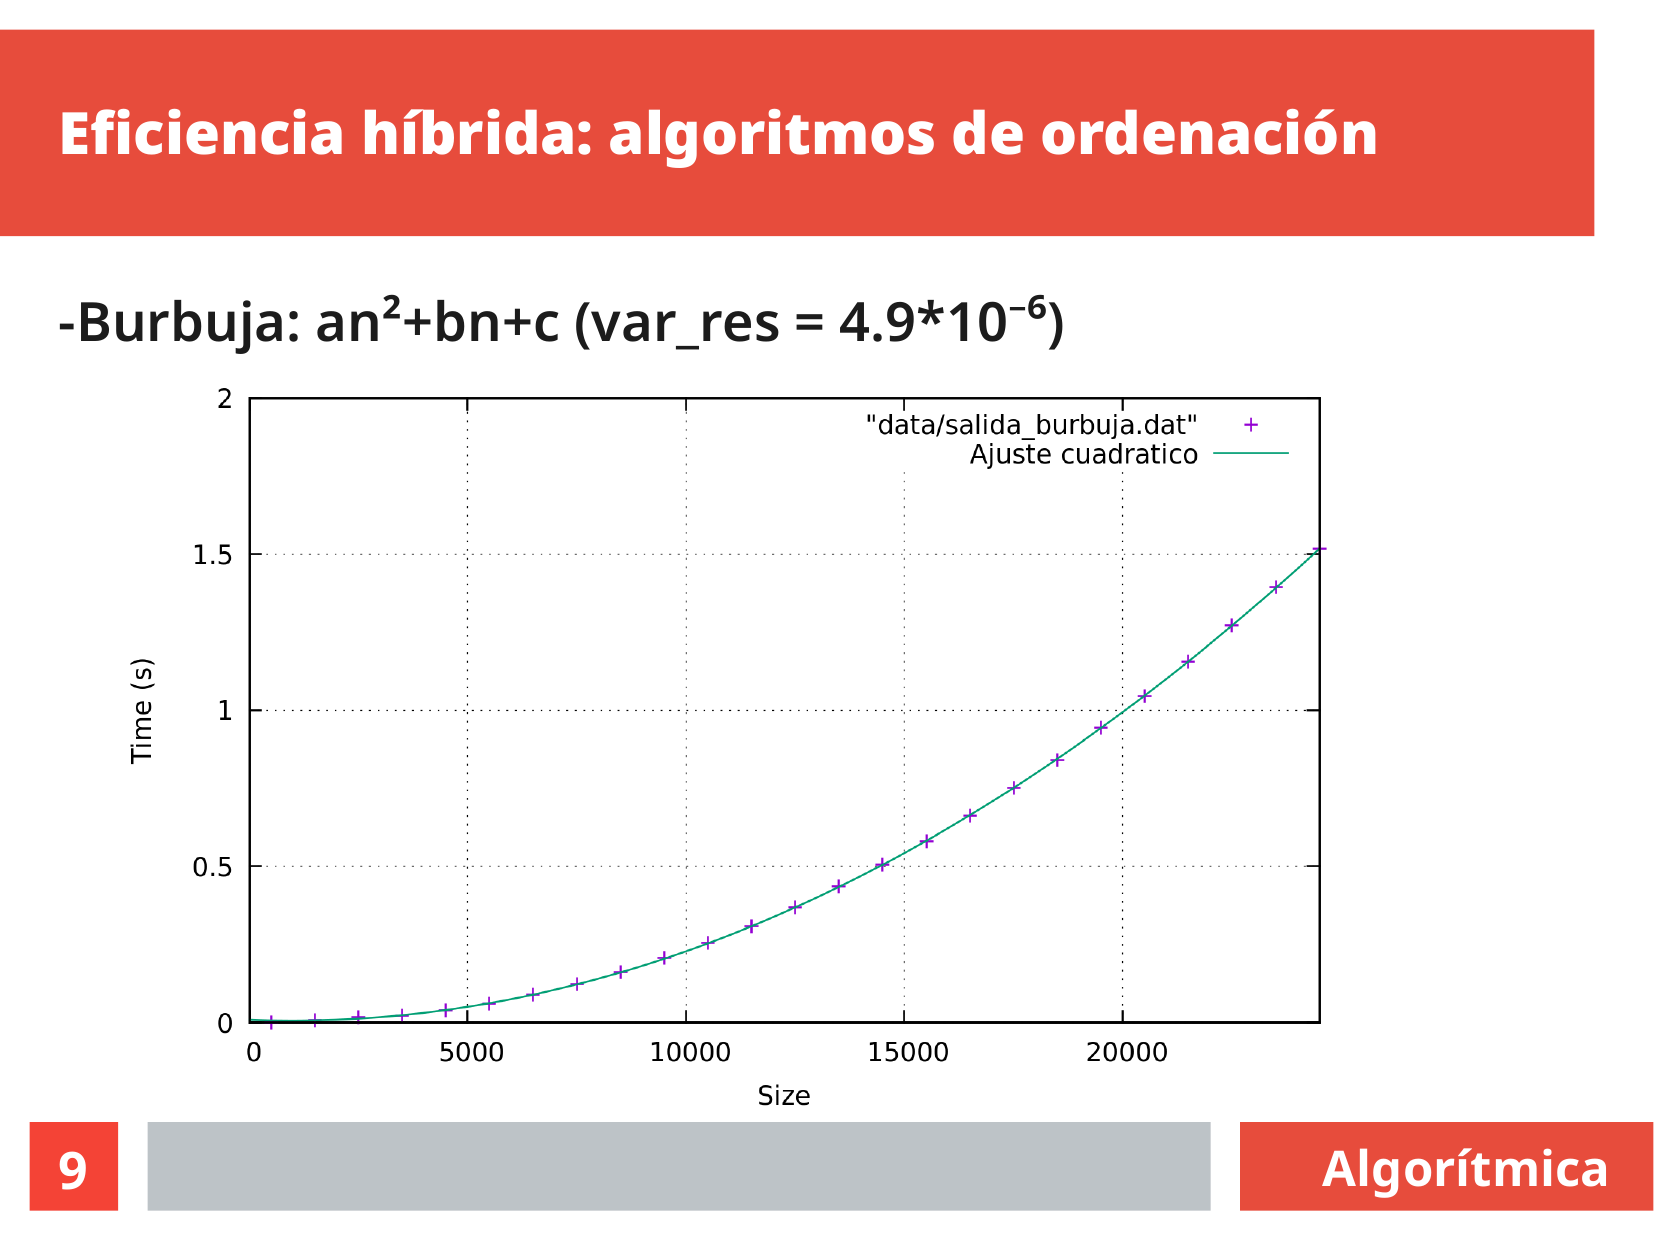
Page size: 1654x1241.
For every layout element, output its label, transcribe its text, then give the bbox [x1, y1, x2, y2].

list -Burbuja: an²+bn+c (var_res = 4.9*10⁻⁶) [59, 283, 1565, 367]
picture [118, 366, 1512, 1115]
list Algorítmica [1322, 1133, 1619, 1205]
title Eficiencia híbrida: algoritmos de ordenación [59, 82, 1595, 172]
list 9 [59, 1133, 130, 1205]
